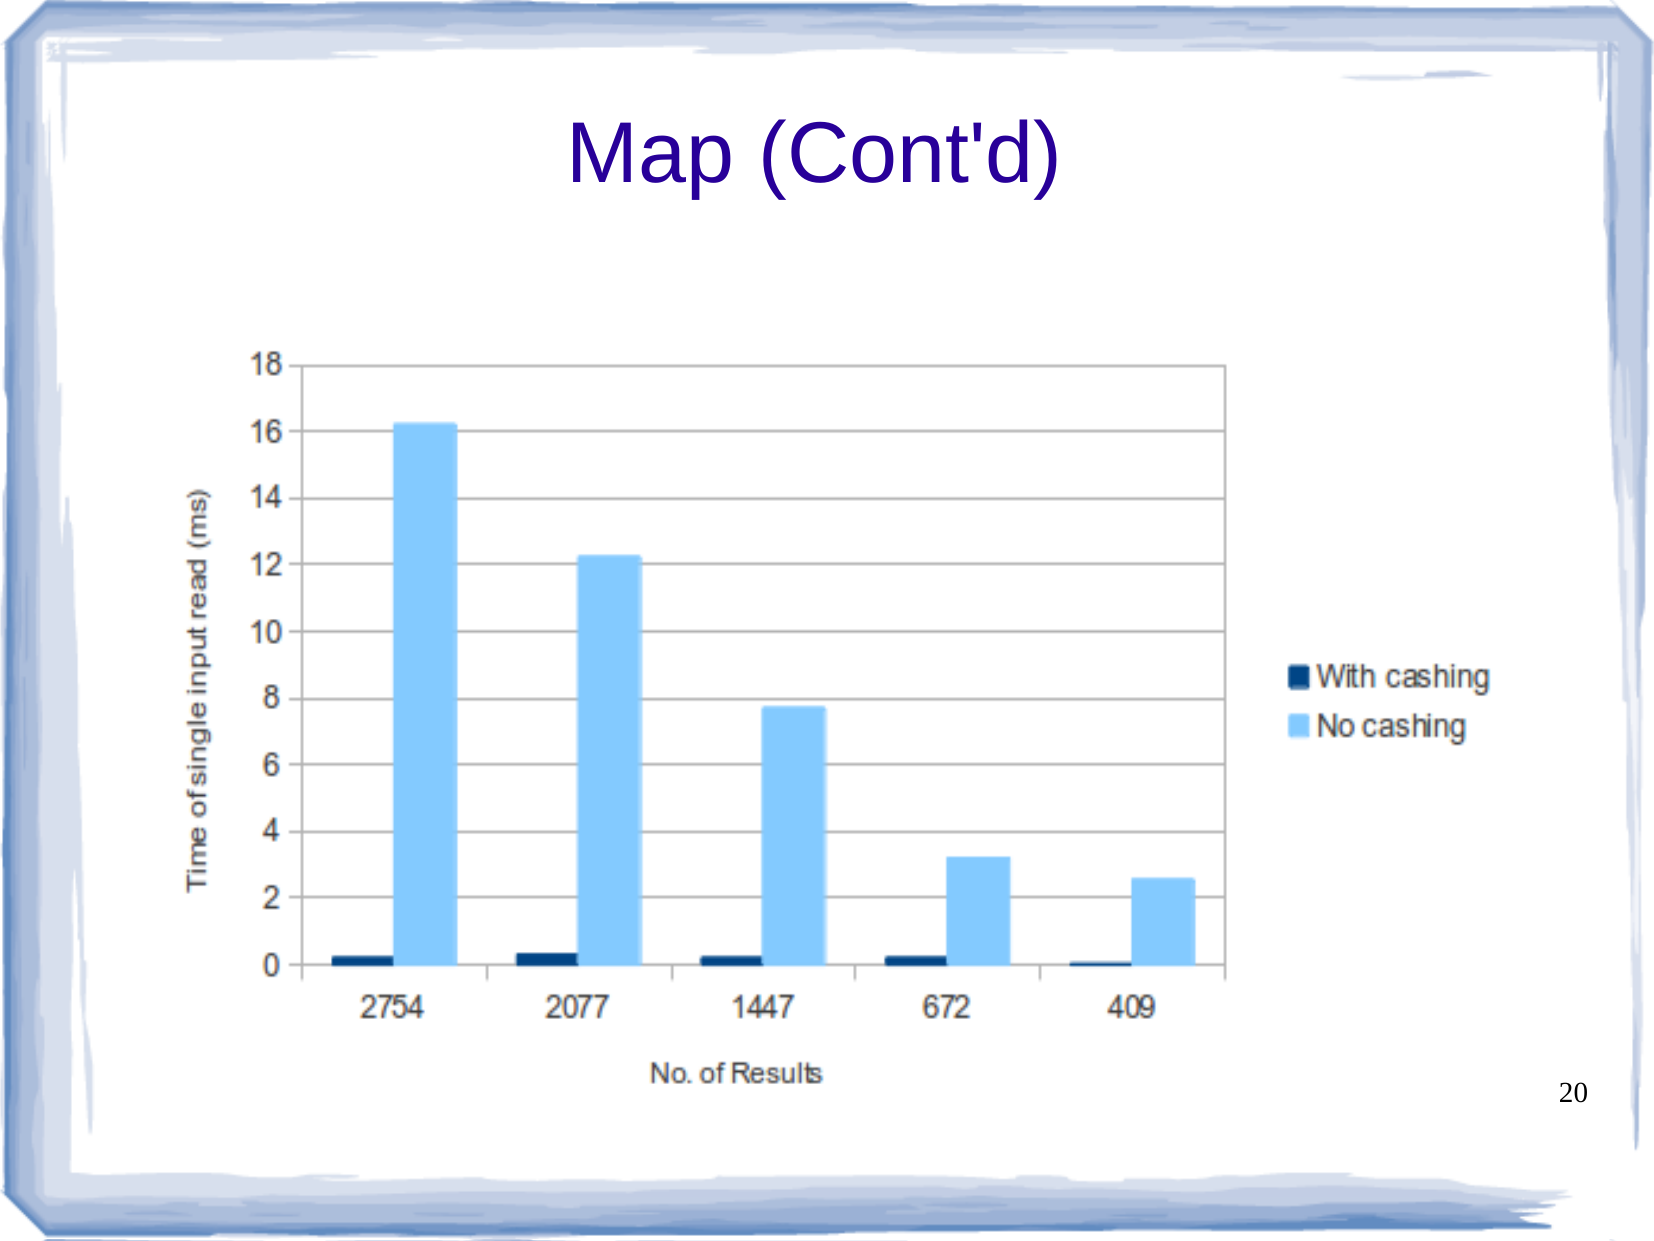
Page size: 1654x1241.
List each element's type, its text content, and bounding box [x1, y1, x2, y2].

title Map (Cont'd) [82, 49, 1571, 257]
picture [0, 0, 1654, 1241]
